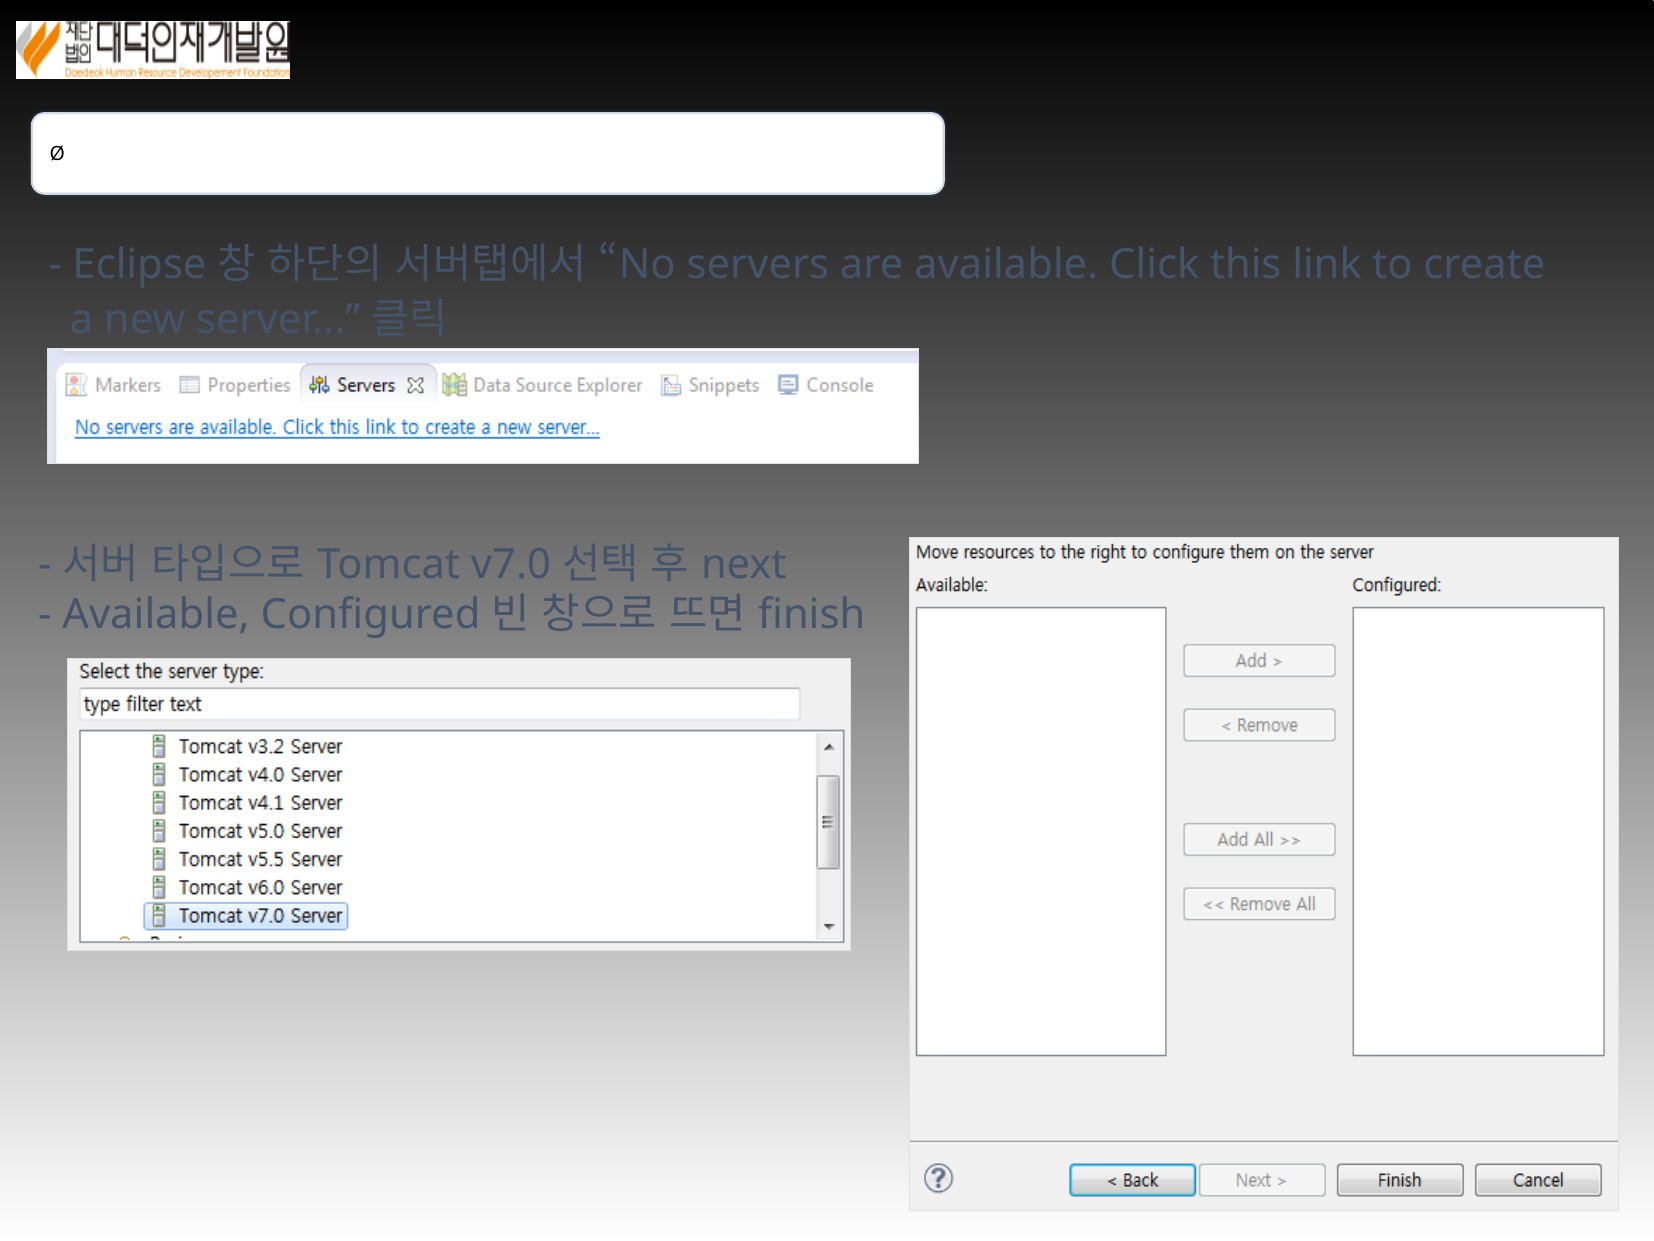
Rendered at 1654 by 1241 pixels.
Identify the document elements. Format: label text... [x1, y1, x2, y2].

picture [47, 348, 919, 464]
text_box 서버 연결 [30, 112, 945, 195]
picture [16, 21, 290, 79]
text_box - 서버 타입으로 Tomcat v7.0 선택 후 next - Available, Configured 빈 창으로 뜨면 finish [23, 529, 957, 645]
picture [67, 658, 851, 951]
text_box - Eclipse 창 하단의 서버탭에서 “No servers are available. Click this link to create a new server...” 클릭 [23, 224, 1571, 349]
picture [909, 537, 1619, 1211]
